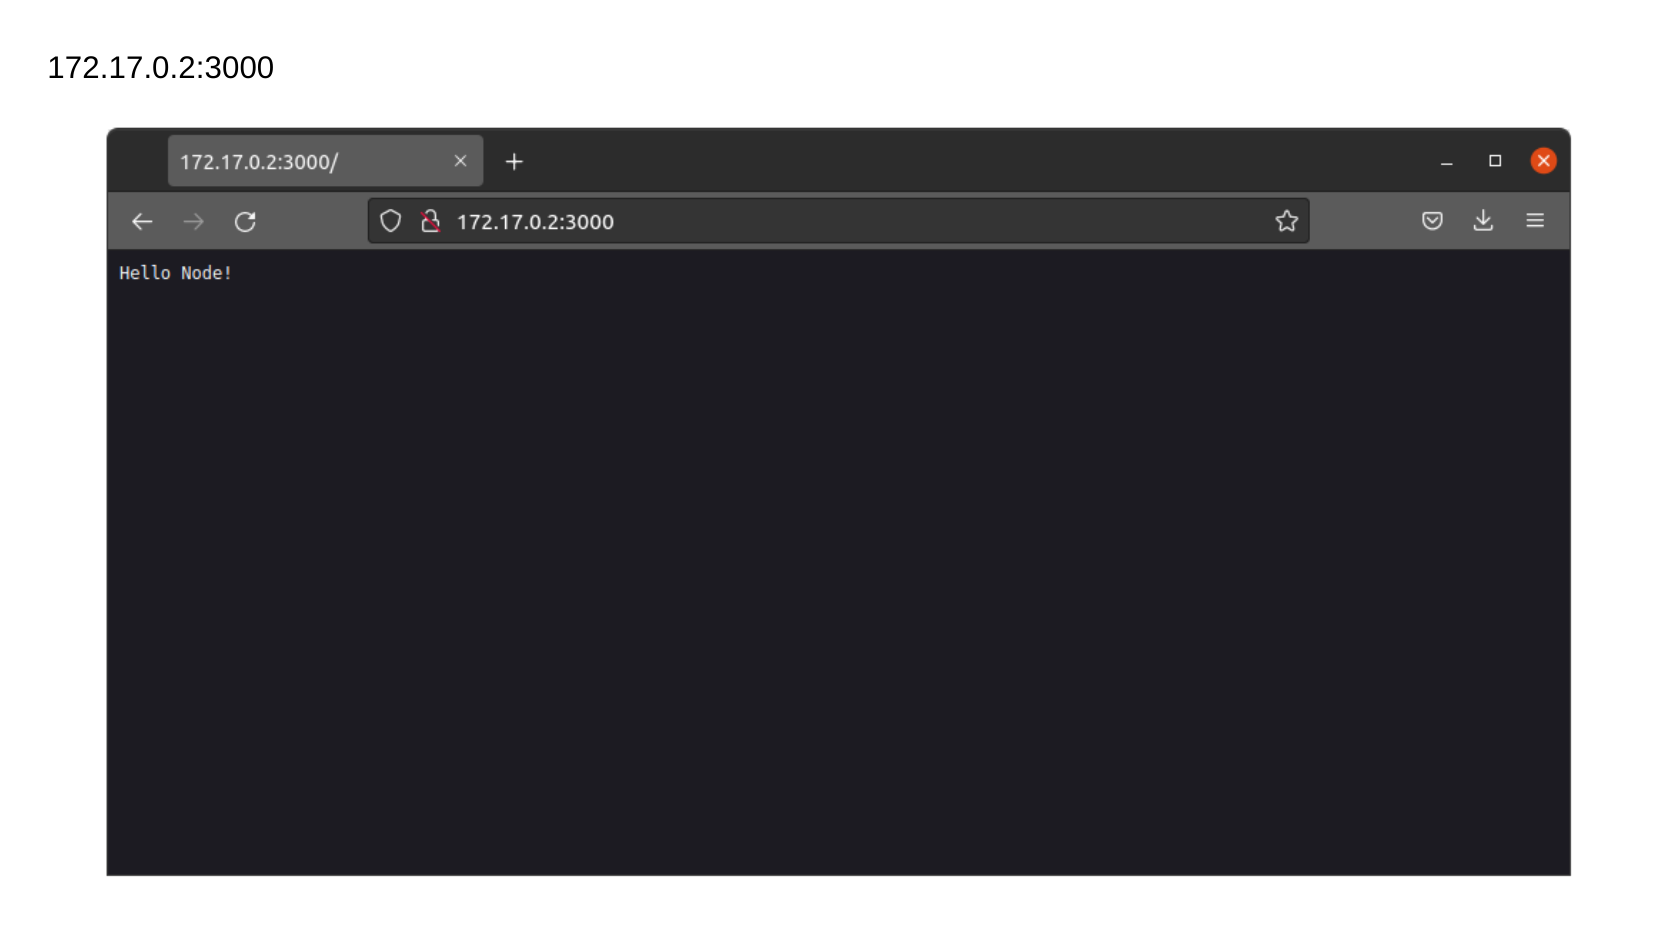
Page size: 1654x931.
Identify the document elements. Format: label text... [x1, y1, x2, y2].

title 172.17.0.2:3000 [47, 39, 1536, 97]
picture [94, 118, 1584, 889]
